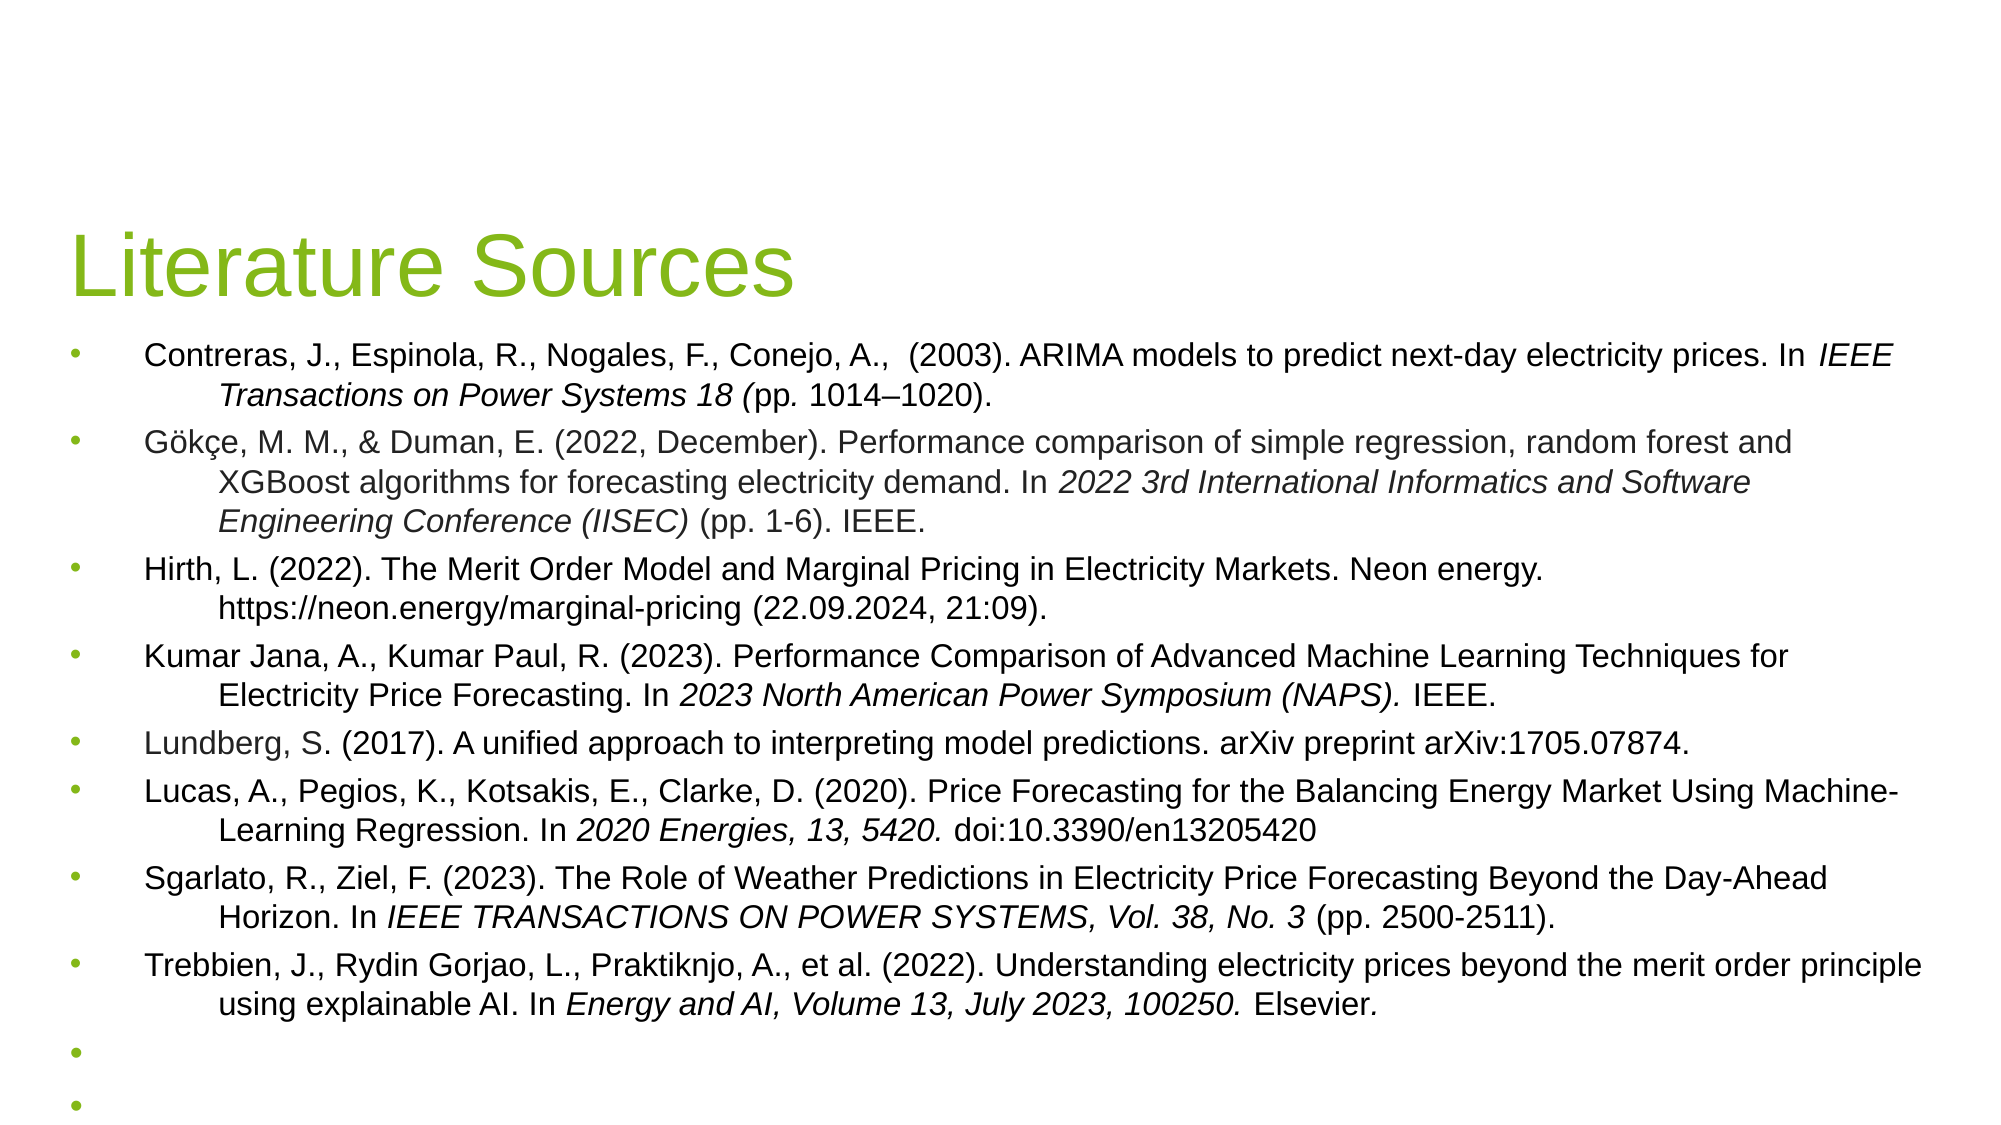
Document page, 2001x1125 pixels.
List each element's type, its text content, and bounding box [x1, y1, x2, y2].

title Literature Sources [55, 200, 1946, 311]
list Contreras, J., Espinola, R., Nogales, F., Conejo, A., (2003). ARIMA models to predict next-day electricity prices. In IEEE Transactions on Power Systems 18 (pp. 1014–1020). Gökçe, M. M., & Duman, E. (2022, December). Performance comparison of simple regression, random forest and XGBoost algorithms for forecasting electricity demand. In 2022 3rd International Informatics and Software Engineering Conference (IISEC) (pp. 1-6). IEEE. Hirth, L. (2022). The Merit Order Model and Marginal Pricing in Electricity Markets. Neon energy. https://neon.energy/marginal-pricing (22.09.2024, 21:09). Kumar Jana, A., Kumar Paul, R. (2023). Performance Comparison of Advanced Machine Learning Techniques for Electricity Price Forecasting. In 2023 North American Power Symposium (NAPS). IEEE. Lundberg, S. (2017). A unified approach to interpreting model predictions. arXiv preprint arXiv:1705.07874. Lucas, A., Pegios, K., Kotsakis, E., Clarke, D. (2020). Price Forecasting for the Balancing Energy Market Using Machine-Learning Regression. In 2020 Energies, 13, 5420. doi:10.3390/en13205420 Sgarlato, R., Ziel, F. (2023). The Role of Weather Predictions in Electricity Price Forecasting Beyond the Day-Ahead Horizon. In IEEE TRANSACTIONS ON POWER SYSTEMS, Vol. 38, No. 3 (pp. 2500-2511). Trebbien, J., Rydin Gorjao, L., Praktiknjo, A., et al. (2022). Understanding electricity prices beyond the merit order principle using explainable AI. In Energy and AI, Volume 13, July 2023, 100250. Elsevier. [54, 326, 1946, 1035]
